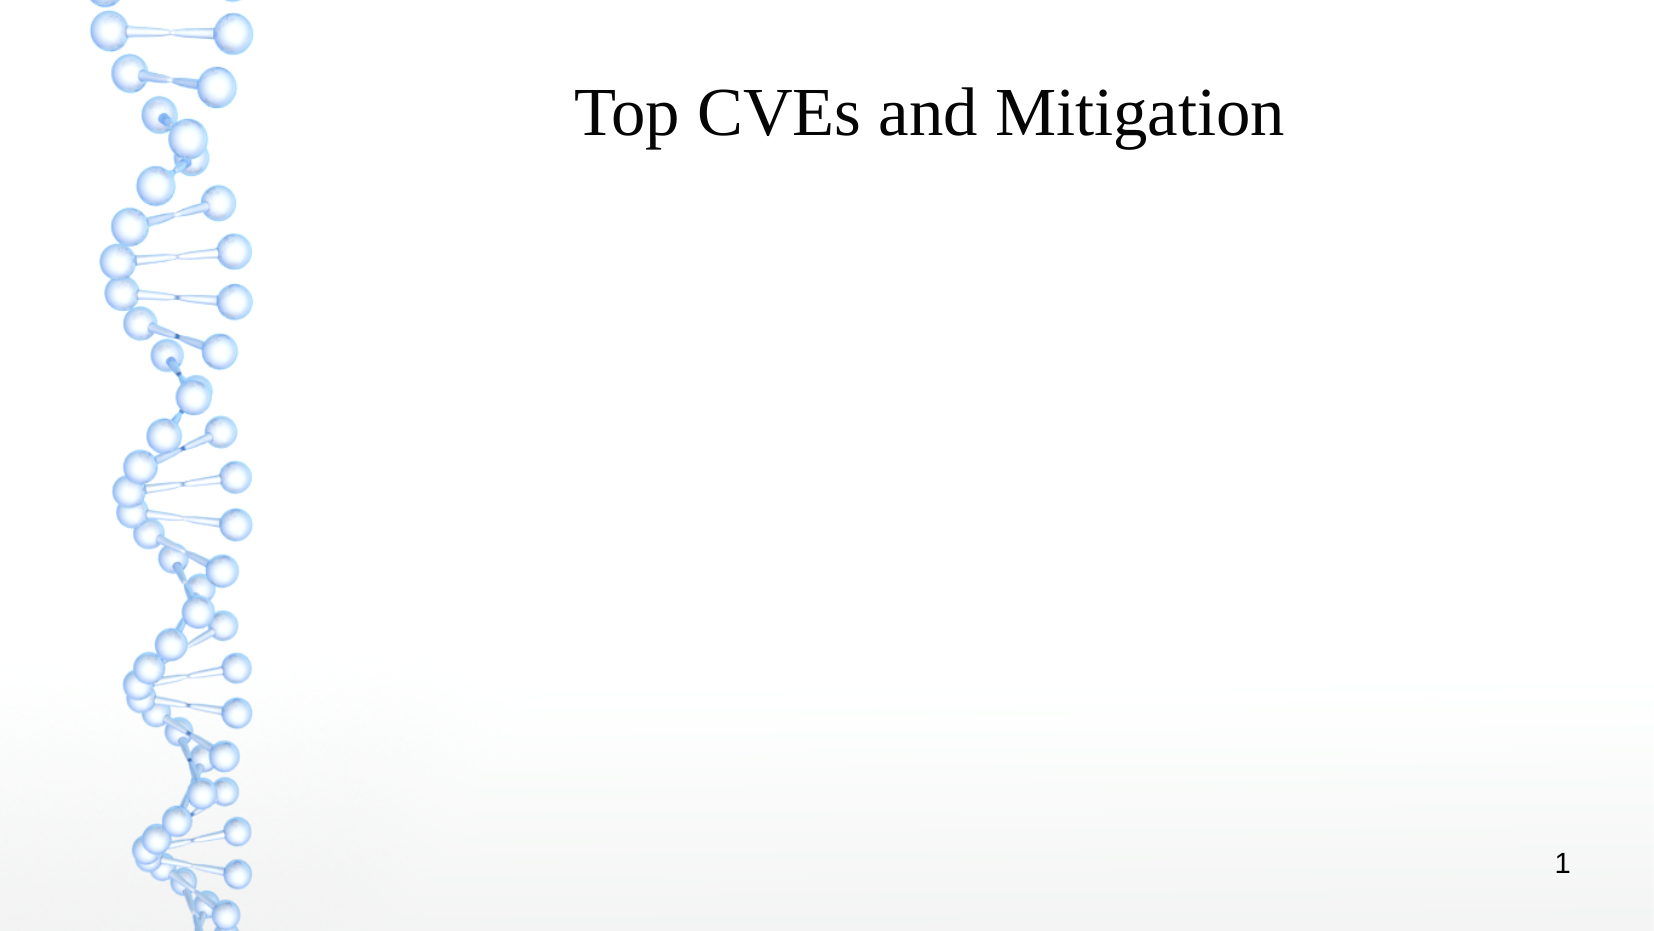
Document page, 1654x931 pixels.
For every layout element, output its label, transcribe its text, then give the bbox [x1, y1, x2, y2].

picture [0, 0, 1654, 931]
title Top CVEs and Mitigation [265, 35, 1595, 189]
